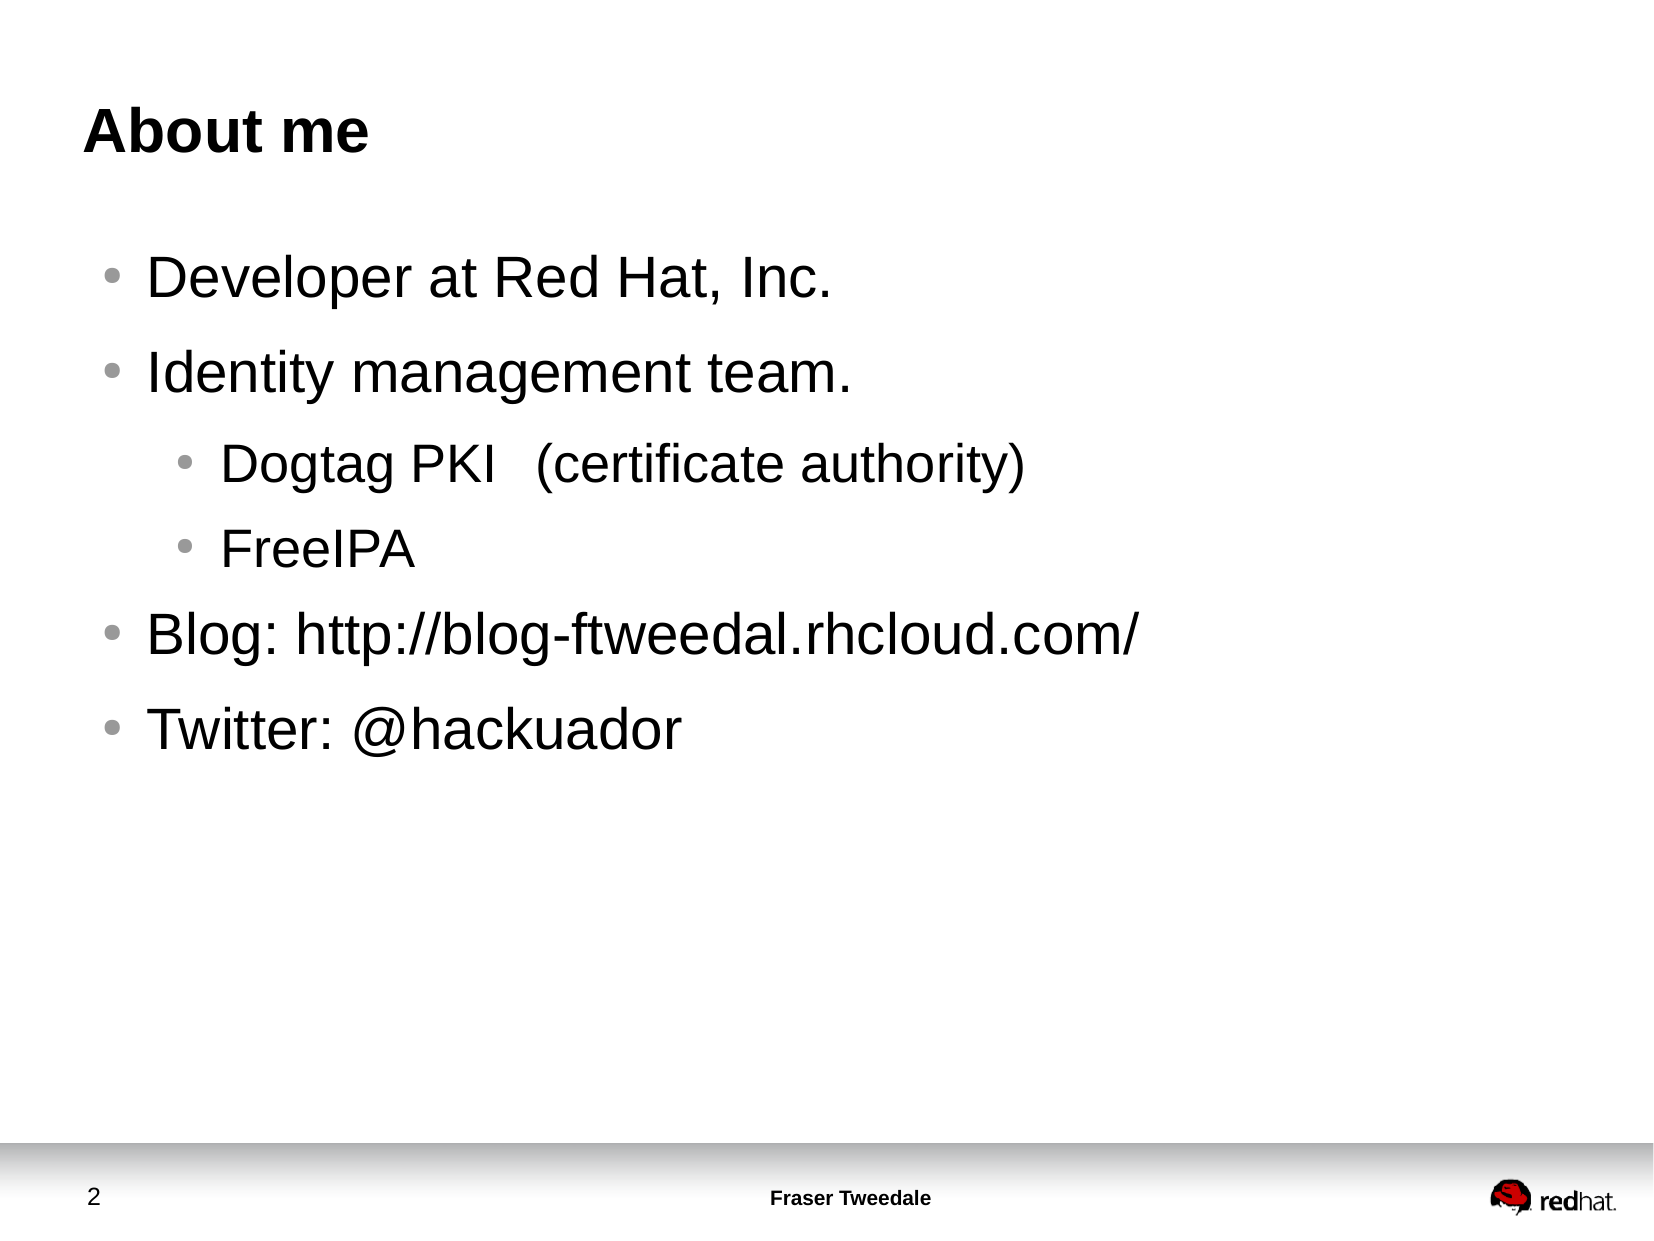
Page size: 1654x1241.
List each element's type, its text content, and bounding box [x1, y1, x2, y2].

list Developer at Red Hat, Inc. Identity management team. Dogtag PKI (certificate authority) FreeIPA Blog: http://blog-ftweedal.rhcloud.com/ Twitter: @hackuador [86, 244, 1576, 1039]
picture [0, 1143, 1654, 1241]
title About me [82, 37, 1571, 226]
